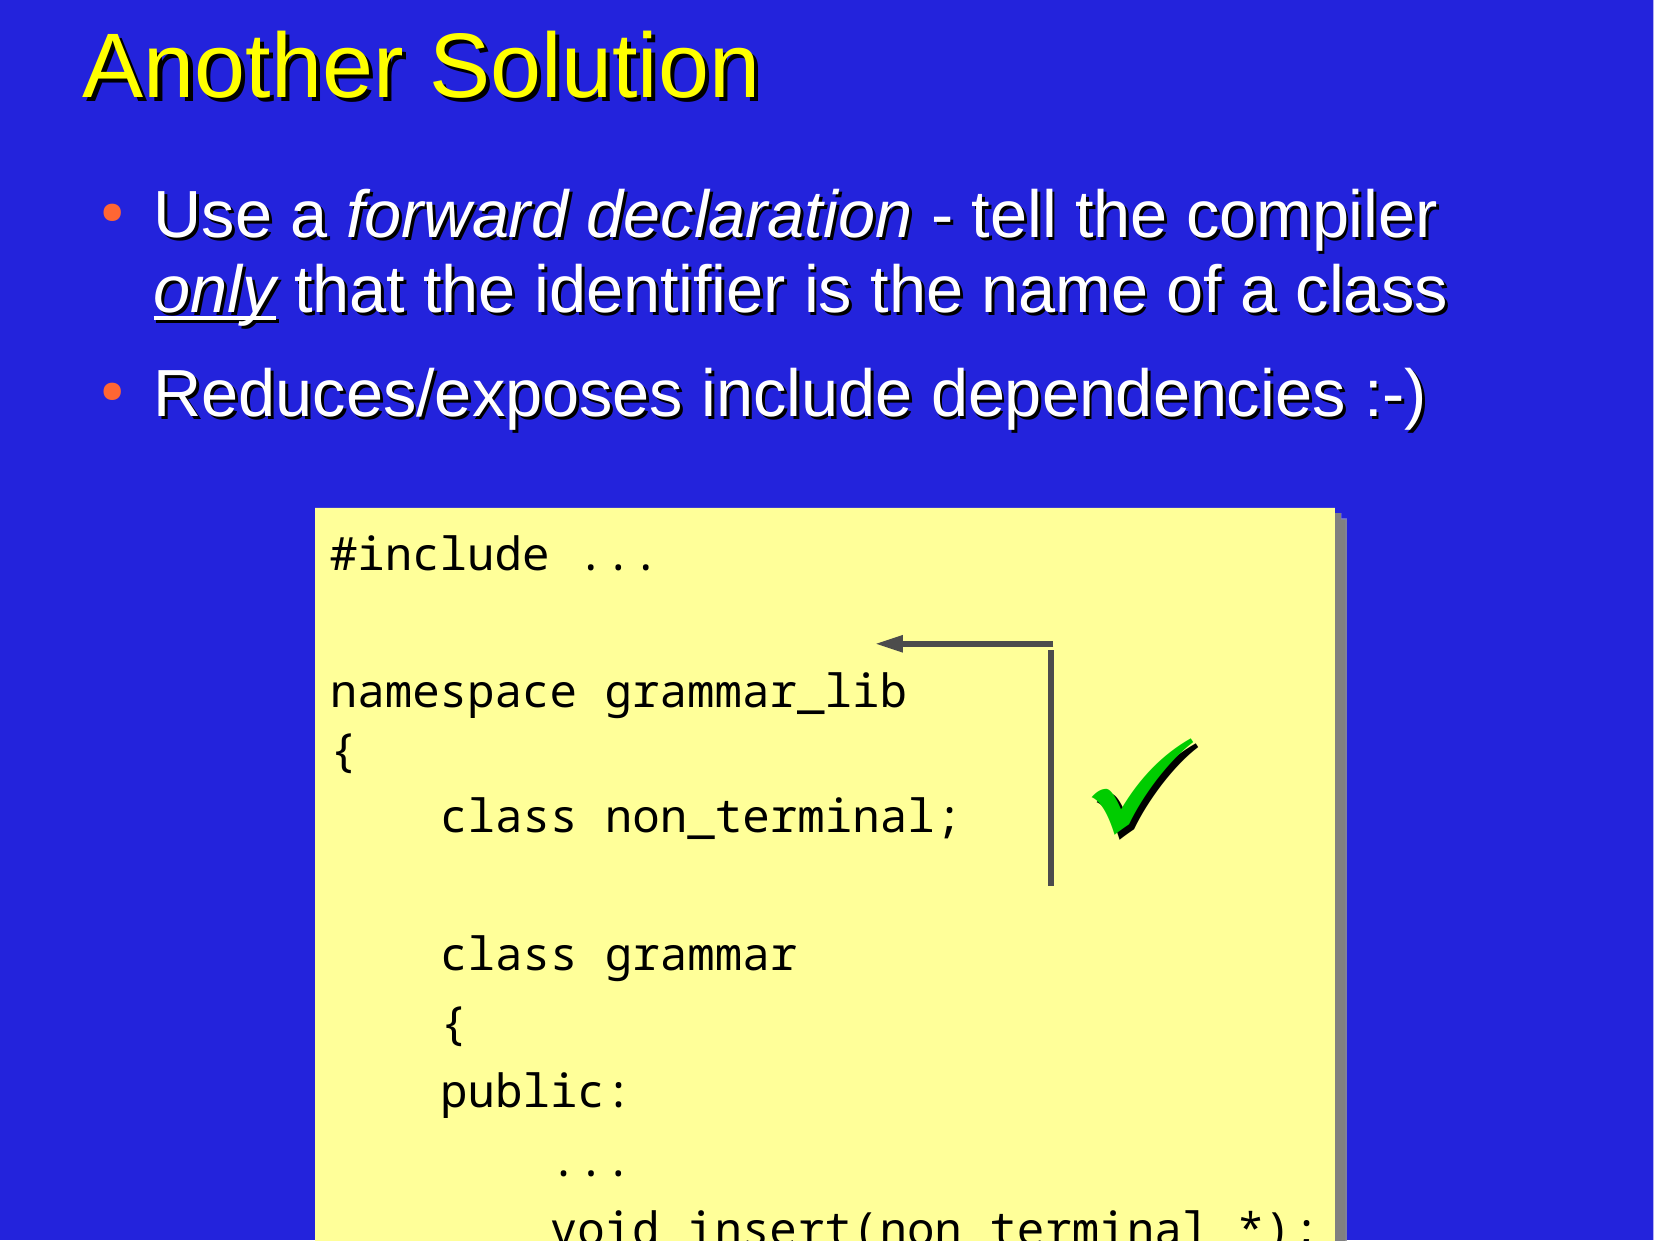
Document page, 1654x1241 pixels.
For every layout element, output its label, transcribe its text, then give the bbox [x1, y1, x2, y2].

text_box  [1065, 696, 1272, 892]
title Another Solution [82, 2, 1571, 130]
list Use a forward declaration - tell the compiler only that the identifier is the name of a class Reduces/exposes include dependencies :-) [82, 177, 1571, 1182]
text_box #include ... namespace grammar_lib { class non_terminal; class grammar { public: ... void insert(non_terminal *); }; } [315, 507, 1335, 1241]
